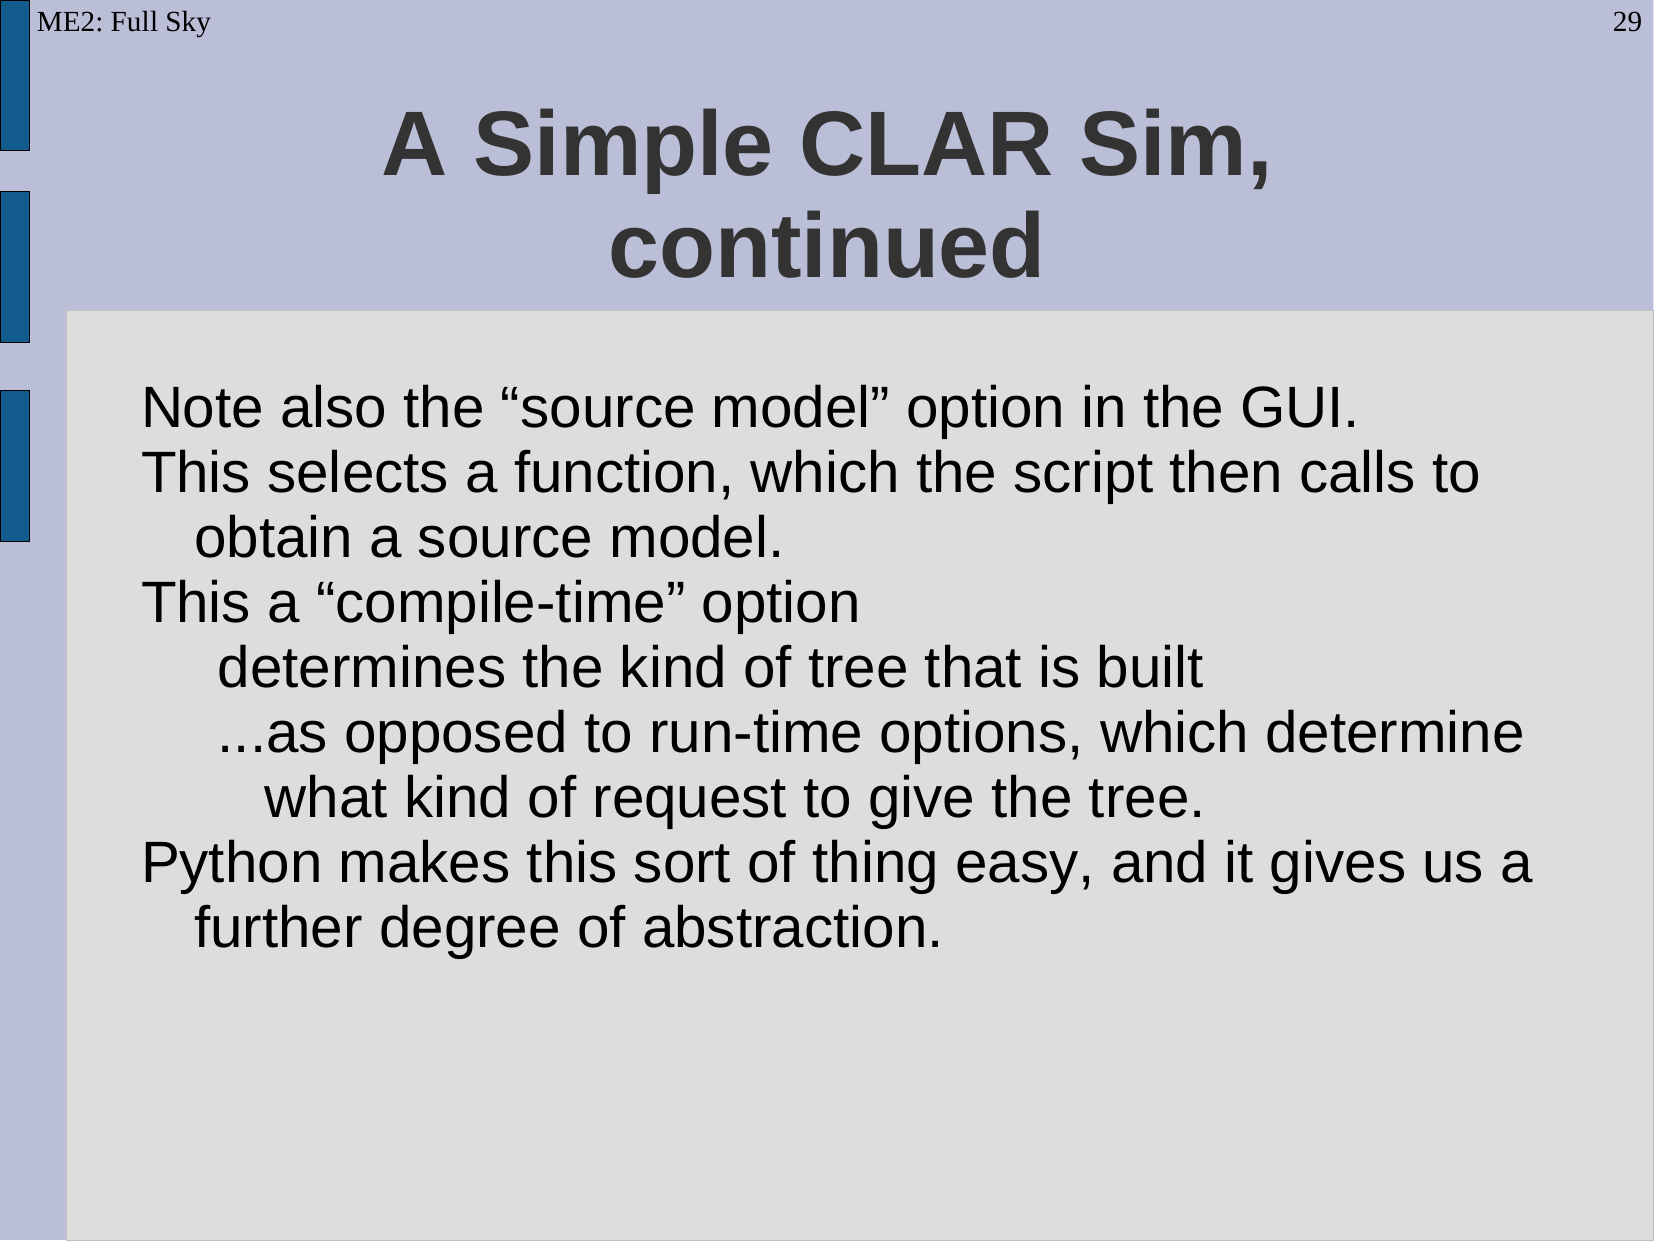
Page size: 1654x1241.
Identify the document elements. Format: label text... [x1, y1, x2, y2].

list Note also the “source model” option in the GUI. This selects a function, which the script then calls to obtain a source model. This a “compile-time” option determines the kind of tree that is built ...as opposed to run-time options, which determine what kind of request to give the tree. Python makes this sort of thing easy, and it gives us a further degree of abstraction. [123, 374, 1536, 787]
list [123, 787, 1536, 1241]
title A Simple CLAR Sim, continued [121, 87, 1534, 302]
